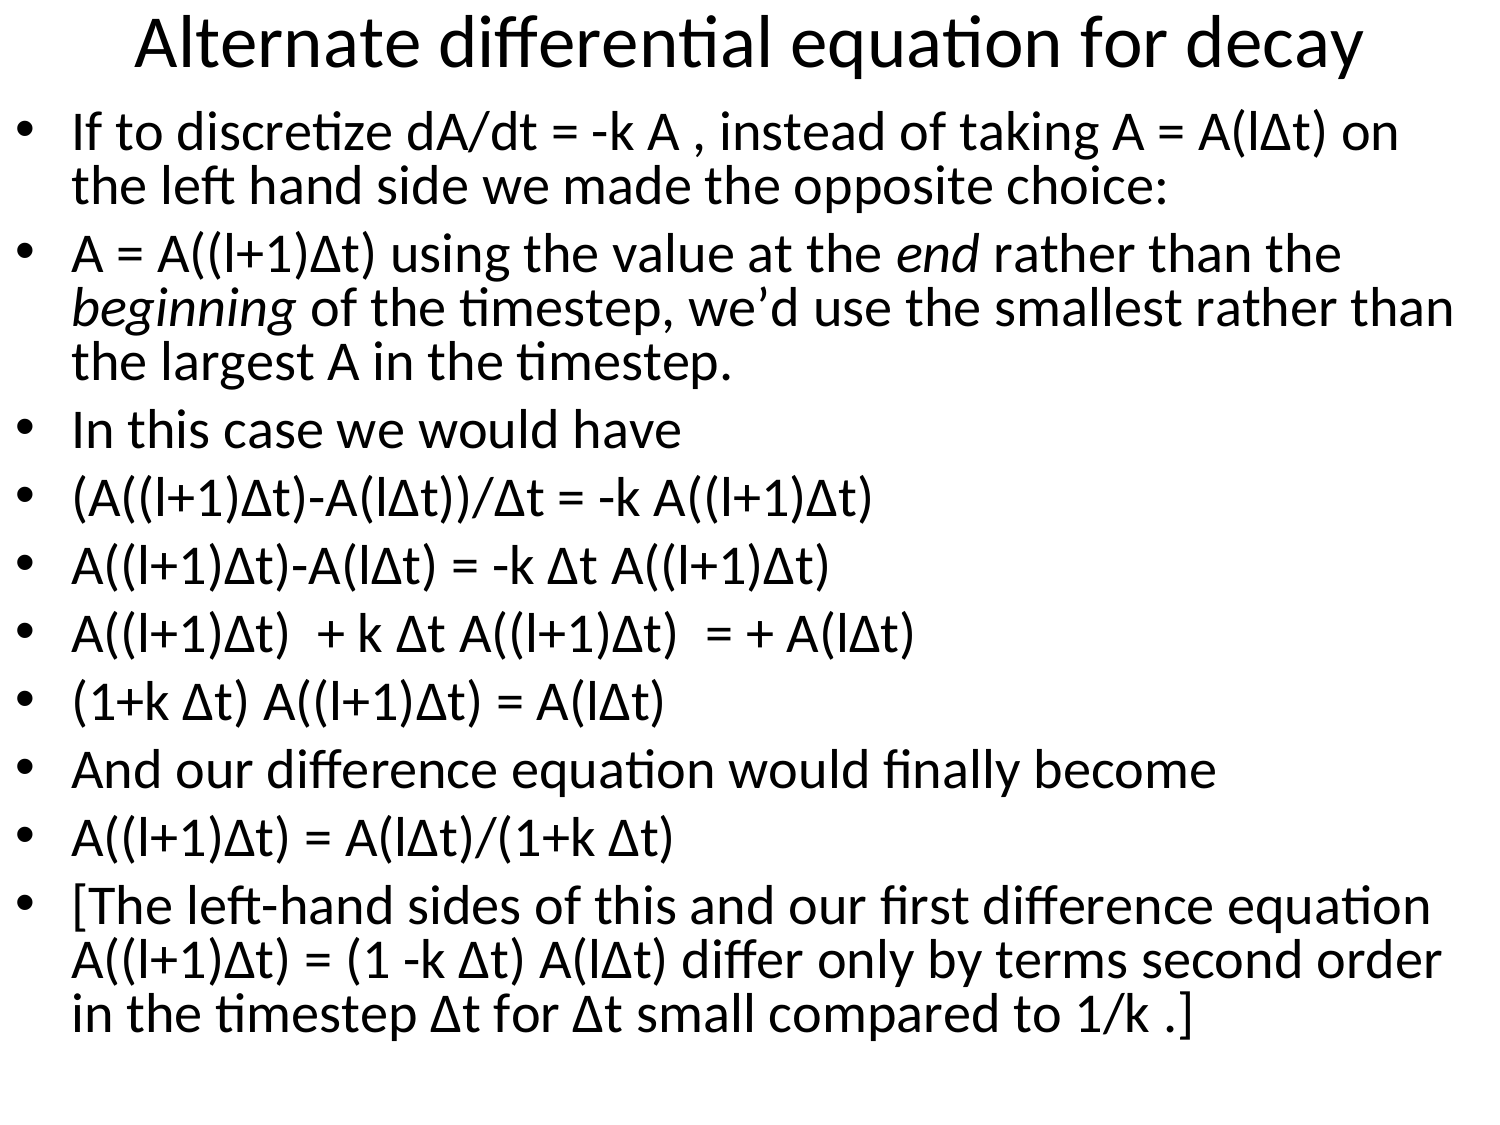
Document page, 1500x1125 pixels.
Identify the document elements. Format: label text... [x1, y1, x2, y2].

title Alternate differential equation for decay [0, 0, 1500, 76]
list If to discretize dA/dt = -k A , instead of taking A = A(lΔt) on the left hand side we made the opposite choice: A = A((l+1)Δt) using the value at the end rather than the beginning of the timestep, we’d use the smallest rather than the largest A in the timestep. In this case we would have (A((l+1)Δt)-A(lΔt))/Δt = -k A((l+1)Δt) A((l+1)Δt)-A(lΔt) = -k Δt A((l+1)Δt) A((l+1)Δt) + k Δt A((l+1)Δt) = + A(lΔt) (1+k Δt) A((l+1)Δt) = A(lΔt) And our difference equation would finally become A((l+1)Δt) = A(lΔt)/(1+k Δt) [The left-hand sides of this and our first difference equation A((l+1)Δt) = (1 -k Δt) A(lΔt) differ only by terms second order in the timestep Δt for Δt small compared to 1/k .] [0, 99, 1500, 1125]
